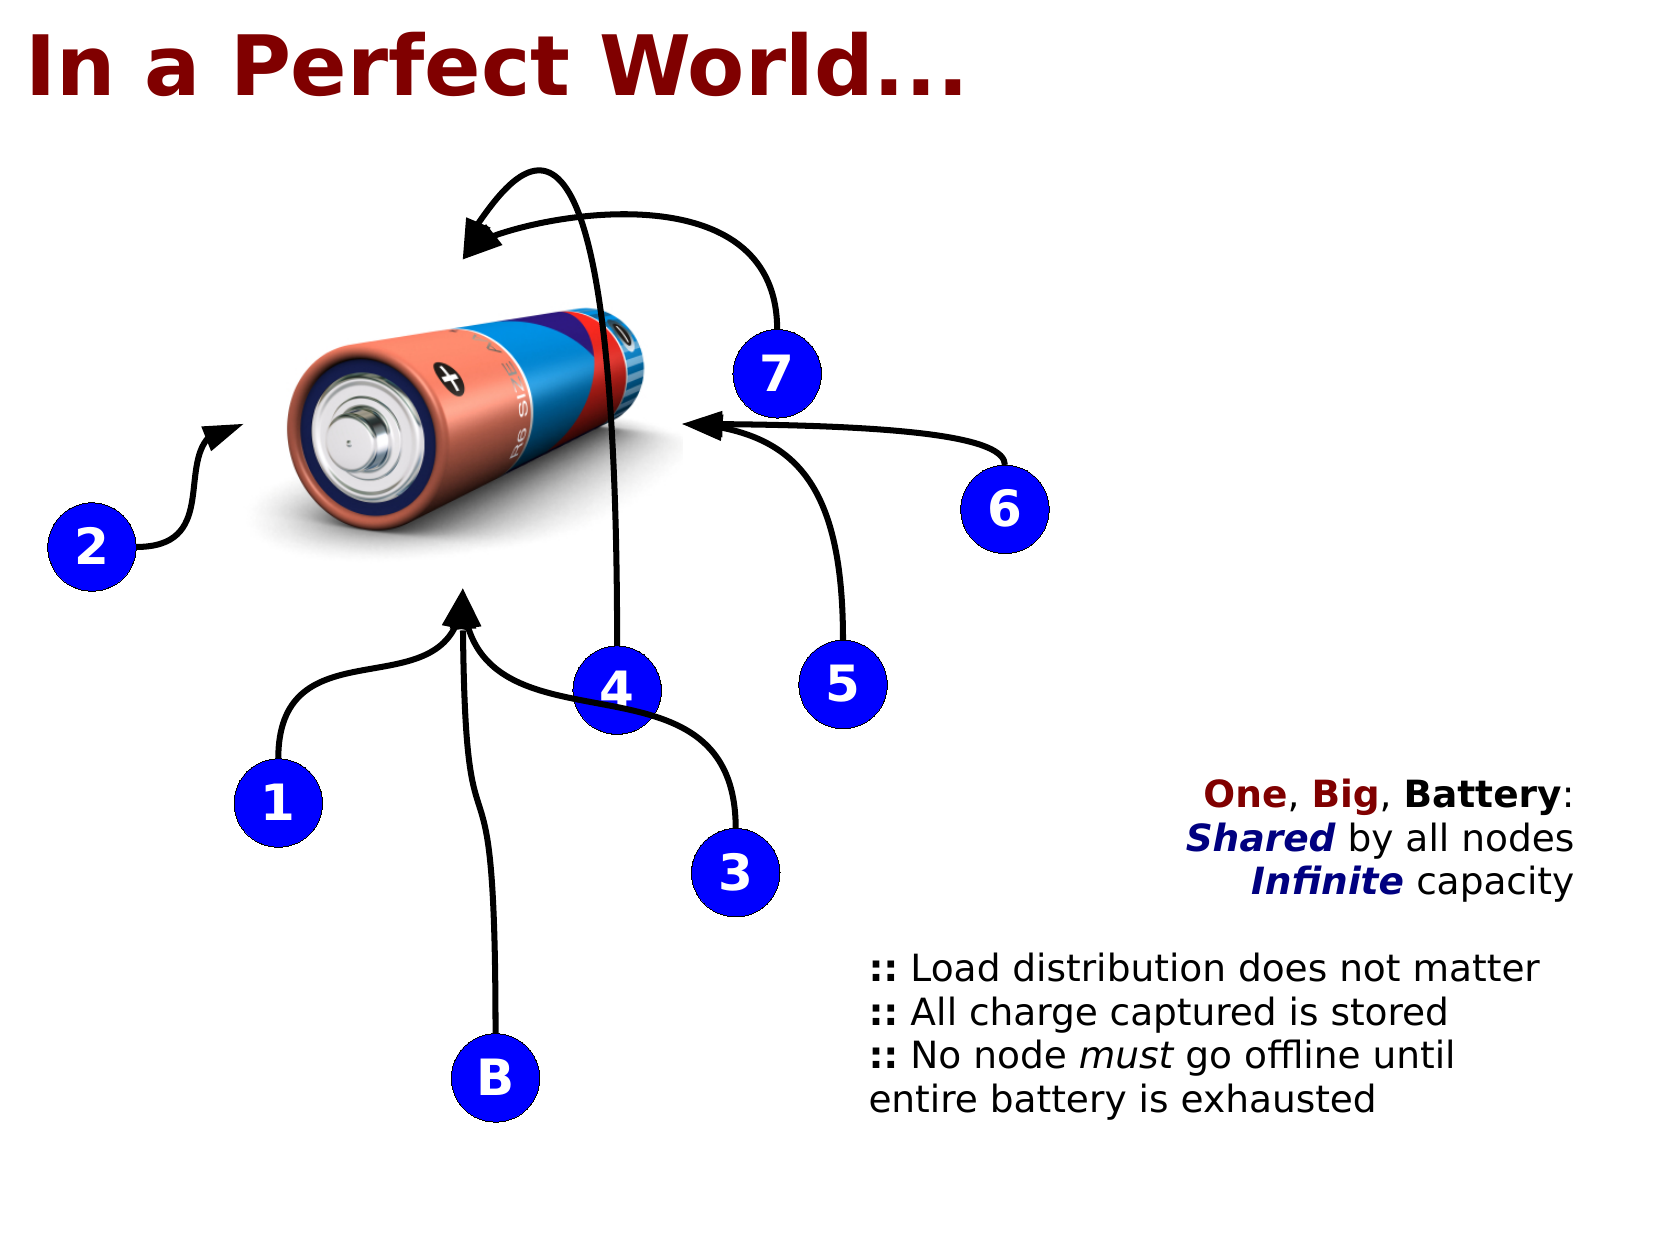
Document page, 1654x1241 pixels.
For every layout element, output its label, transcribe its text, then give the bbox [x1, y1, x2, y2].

text_box 4 [574, 703, 651, 735]
text_box 7 [732, 329, 822, 419]
text_box B [451, 1033, 540, 1123]
text_box 3 [691, 828, 781, 917]
text_box 5 [798, 640, 888, 729]
text_box 4 [572, 646, 662, 713]
title In a Perfect World... [25, 18, 1438, 116]
text_box 4 [607, 680, 617, 694]
picture [243, 259, 613, 589]
text_box 6 [960, 465, 1050, 554]
picture [595, 259, 683, 589]
text_box 1 [234, 758, 323, 848]
text_box One, Big, Battery: Shared by all nodes Infinite capacity :: Load distribution does not matter :: All charge captured is stored :: No node must go offline until entire battery is exhausted [853, 765, 1590, 1129]
text_box 2 [47, 502, 137, 592]
